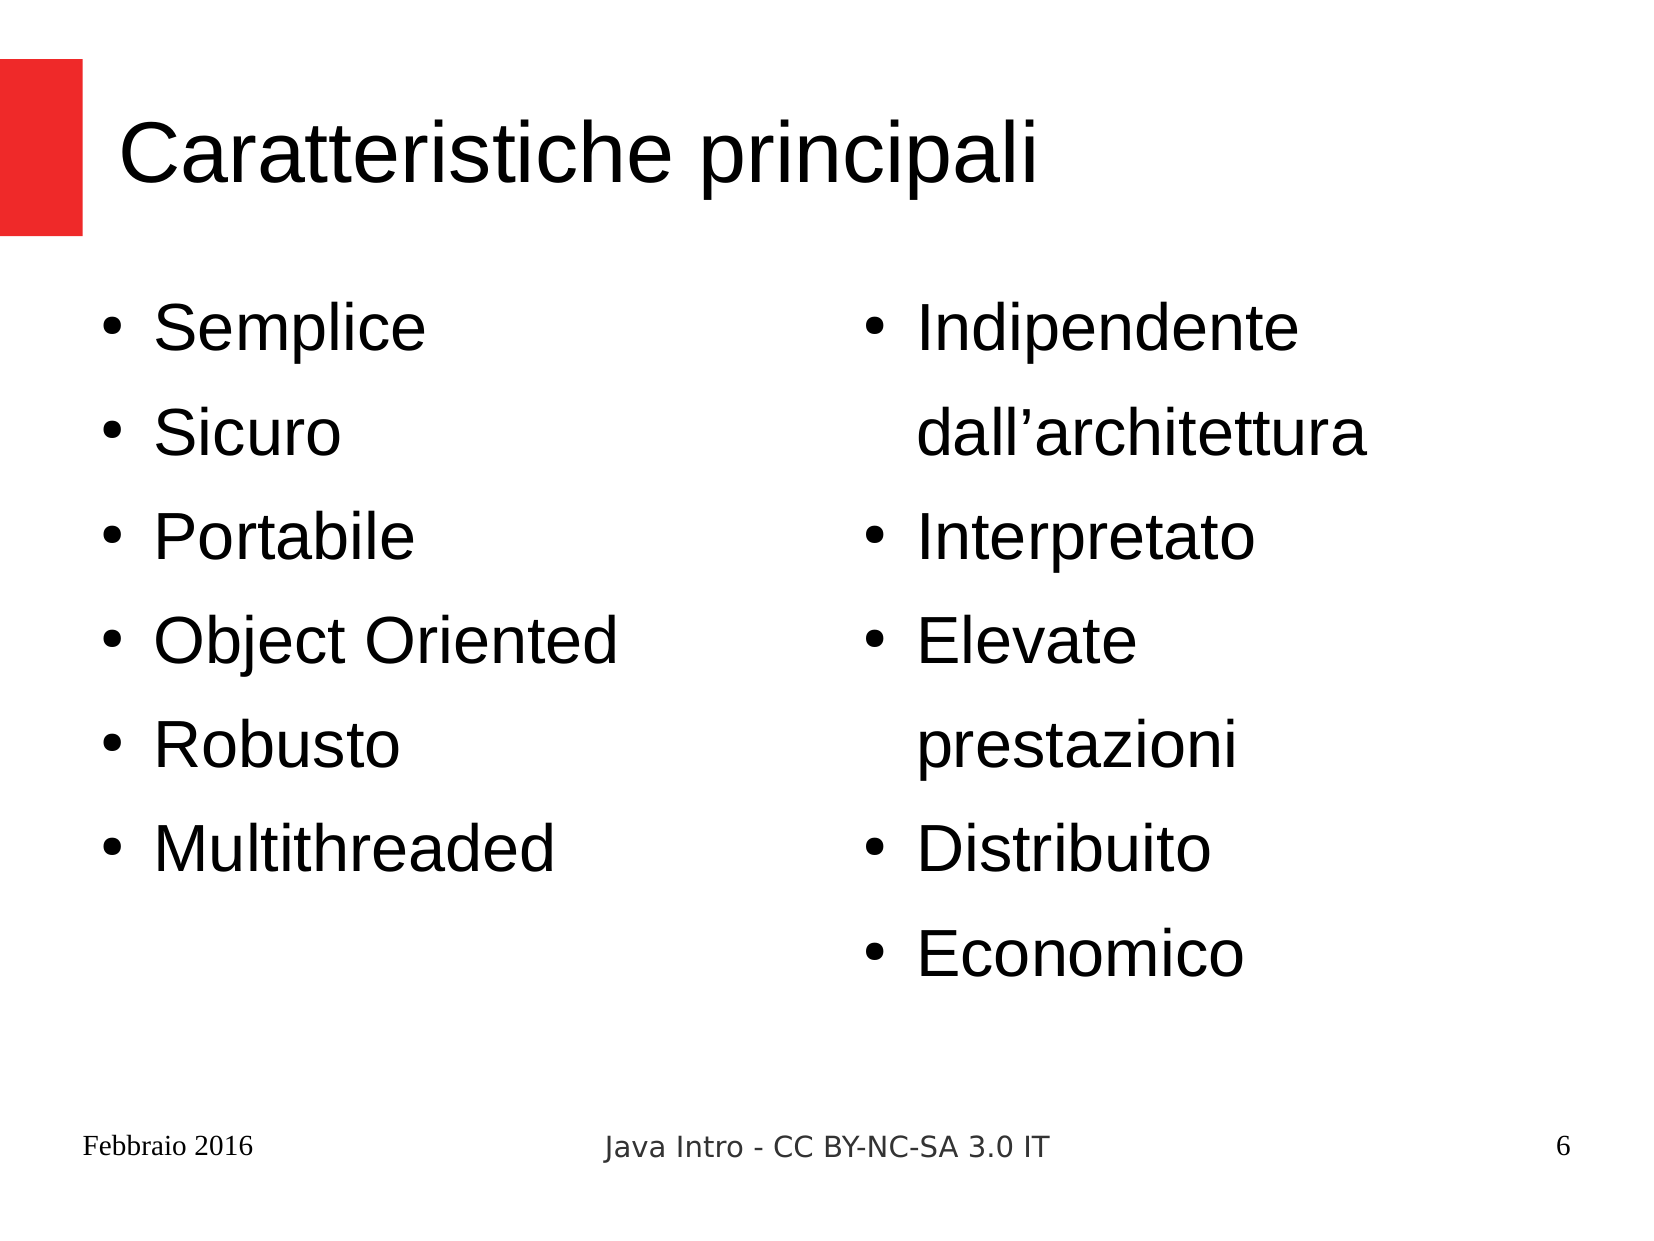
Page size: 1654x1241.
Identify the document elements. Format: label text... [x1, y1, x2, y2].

list Indipendente dall’architettura Interpretato Elevate prestazioni Distribuito Economico [845, 290, 1572, 1010]
title Caratteristiche principali [118, 49, 1607, 257]
list Semplice Sicuro Portabile Object Oriented Robusto Multithreaded [82, 290, 809, 1010]
